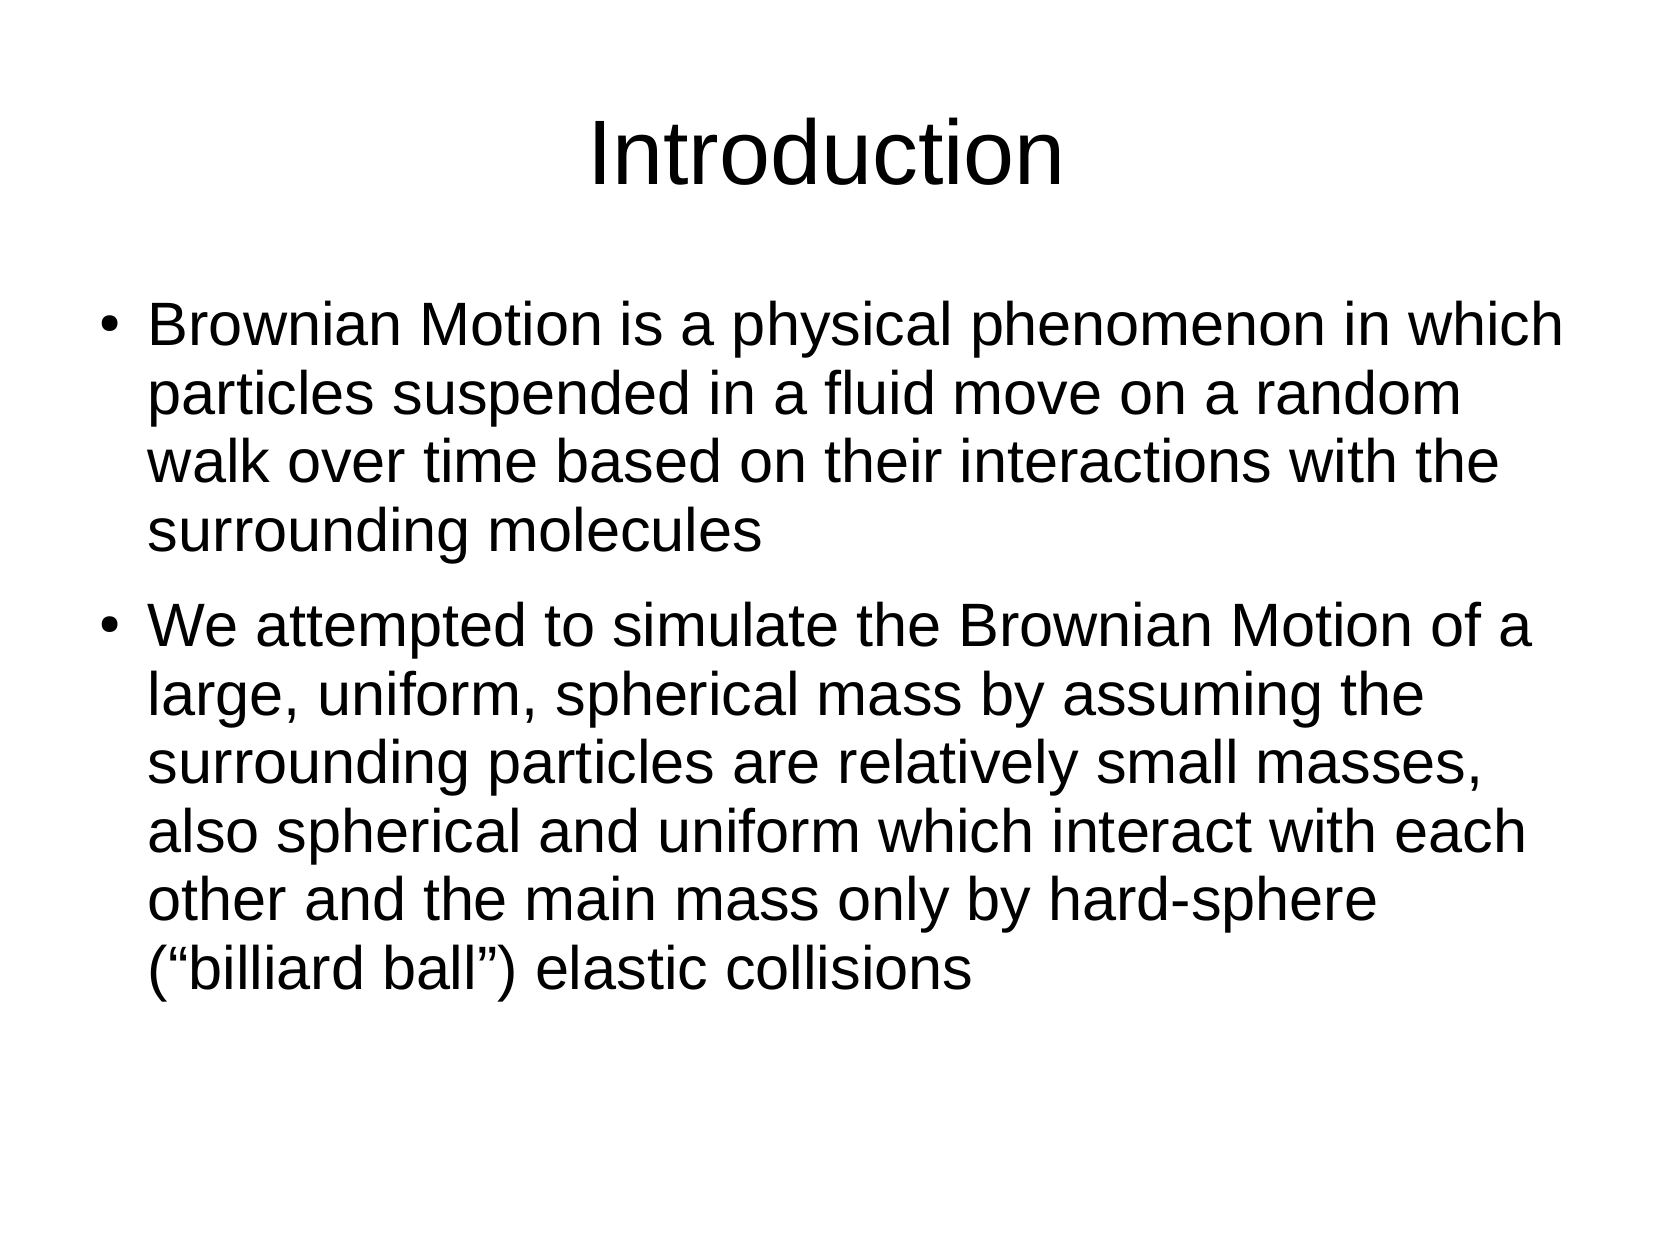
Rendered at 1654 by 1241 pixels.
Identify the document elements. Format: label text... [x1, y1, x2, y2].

title Introduction [82, 49, 1571, 257]
list Brownian Motion is a physical phenomenon in which particles suspended in a fluid move on a random walk over time based on their interactions with the surrounding molecules We attempted to simulate the Brownian Motion of a large, uniform, spherical mass by assuming the surrounding particles are relatively small masses, also spherical and uniform which interact with each other and the main mass only by hard-sphere (“billiard ball”) elastic collisions [82, 290, 1571, 1010]
